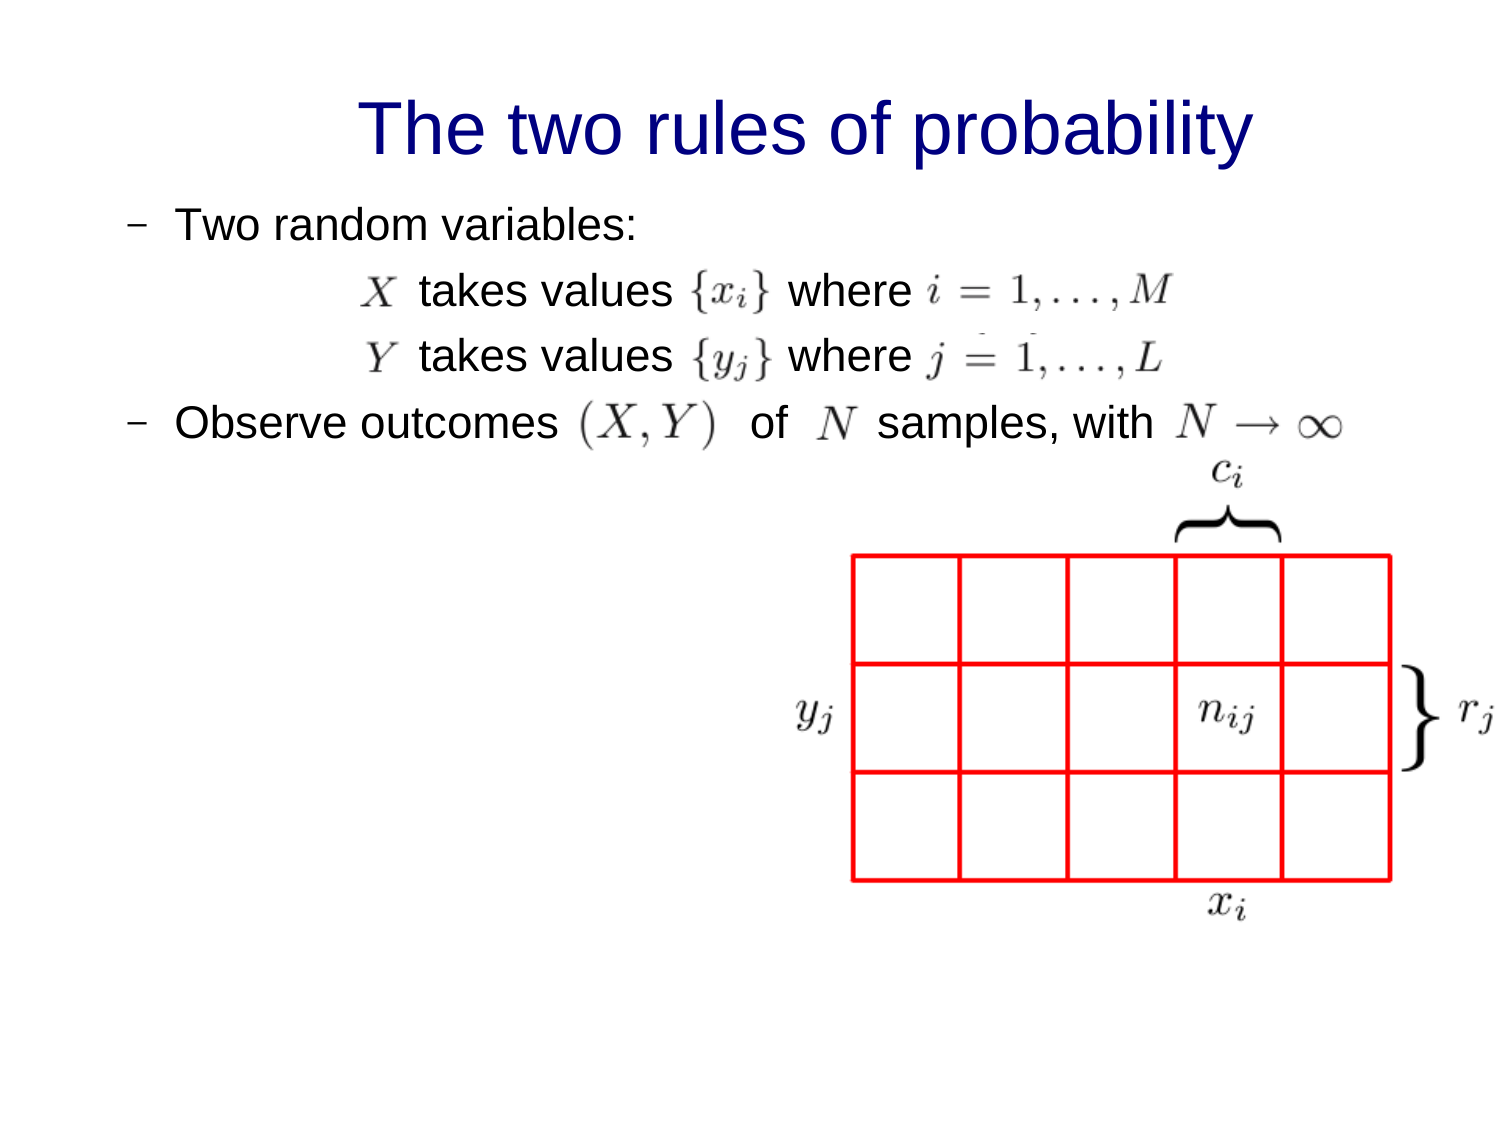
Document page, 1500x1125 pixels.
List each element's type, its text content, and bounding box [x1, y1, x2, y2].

picture [924, 333, 1164, 384]
picture [926, 267, 1174, 311]
picture [578, 390, 719, 457]
picture [360, 267, 399, 313]
picture [787, 455, 1500, 927]
title The two rules of probability [149, 65, 1463, 179]
picture [810, 396, 865, 451]
picture [684, 261, 772, 319]
picture [363, 337, 401, 377]
picture [1166, 393, 1348, 454]
picture [690, 329, 772, 388]
list Two random variables: takes values where takes values where Observe outcomes of samples, with [37, 187, 1500, 1125]
